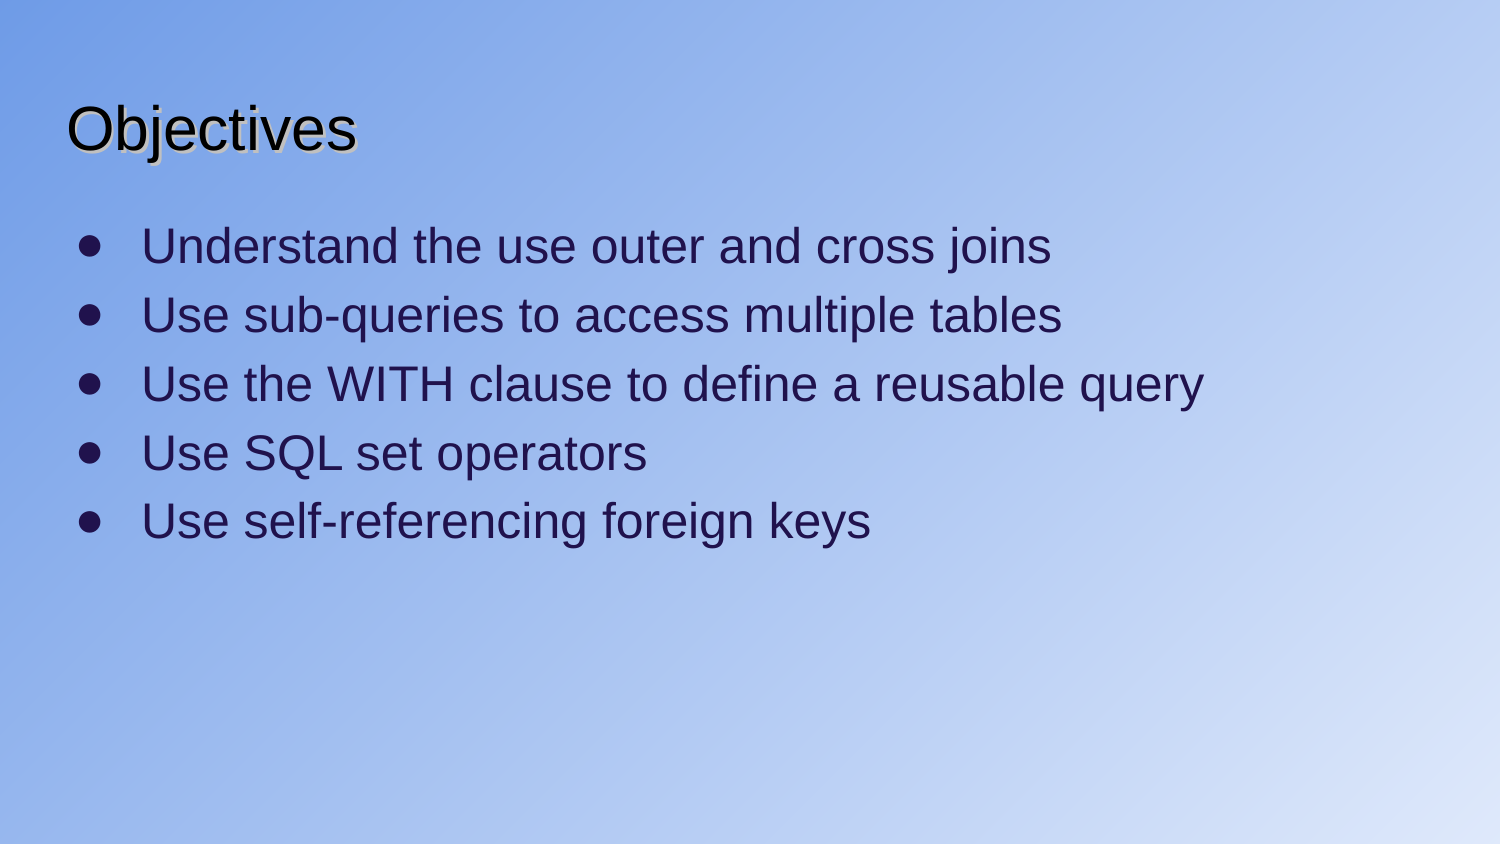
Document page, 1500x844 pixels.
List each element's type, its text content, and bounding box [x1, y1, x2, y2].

title Objectives [51, 72, 1449, 167]
list Understand the use outer and cross joins Use sub-queries to access multiple tables Use the WITH clause to define a reusable query Use SQL set operators Use self-referencing foreign keys [51, 189, 1449, 750]
